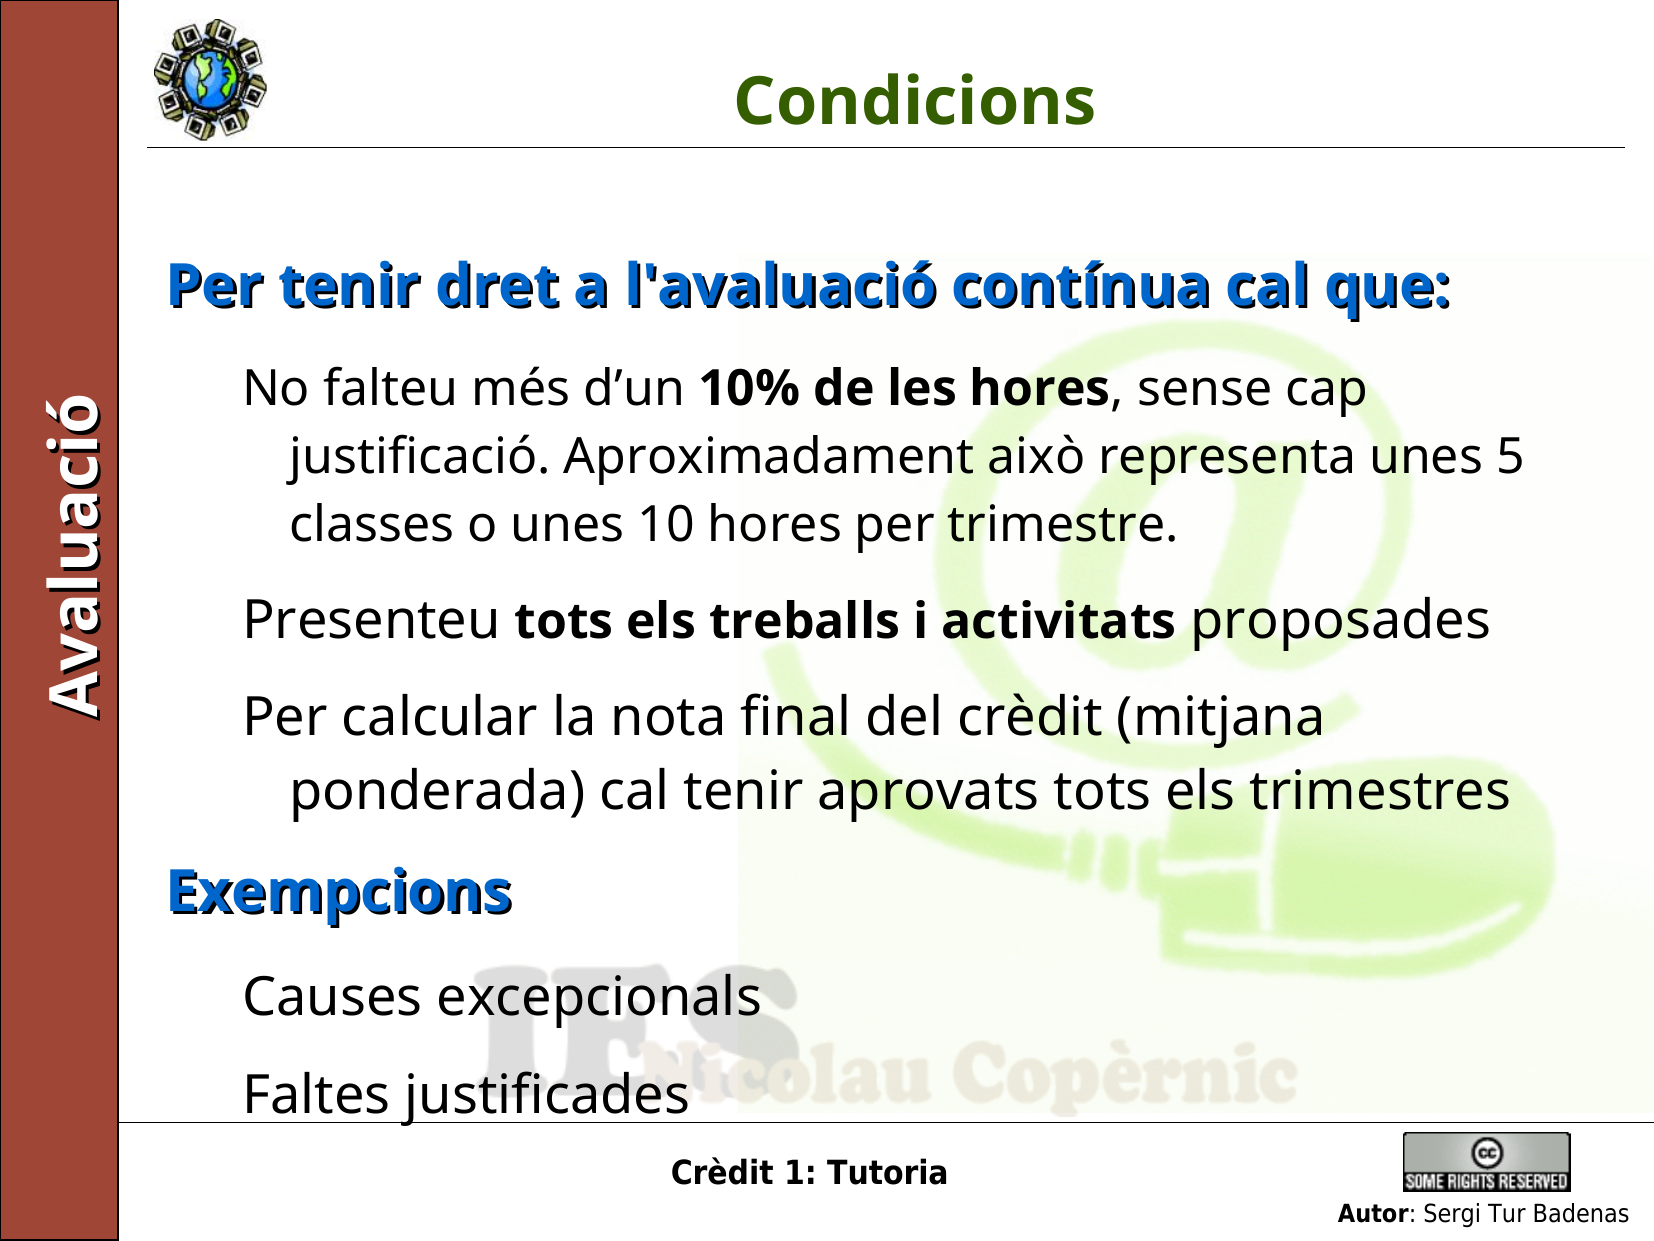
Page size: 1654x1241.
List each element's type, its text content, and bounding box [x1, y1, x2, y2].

picture [608, 1087, 624, 1110]
picture [1403, 1132, 1571, 1192]
picture [466, 252, 1654, 1117]
picture [466, 1101, 471, 1109]
picture [154, 19, 268, 142]
list Per tenir dret a l'avaluació contínua cal que: No falteu més d’un 10% de les hores, sense cap justificació. Aproximadament això representa unes 5 classes o unes 10 hores per trimestre. Presenteu tots els treballs i activitats proposades Per calcular la nota final del crèdit (mitjana ponderada) cal tenir aprovats tots els trimestres Exempcions Causes excepcionals Faltes justificades [147, 242, 1636, 1078]
title Condicions [171, 56, 1654, 141]
